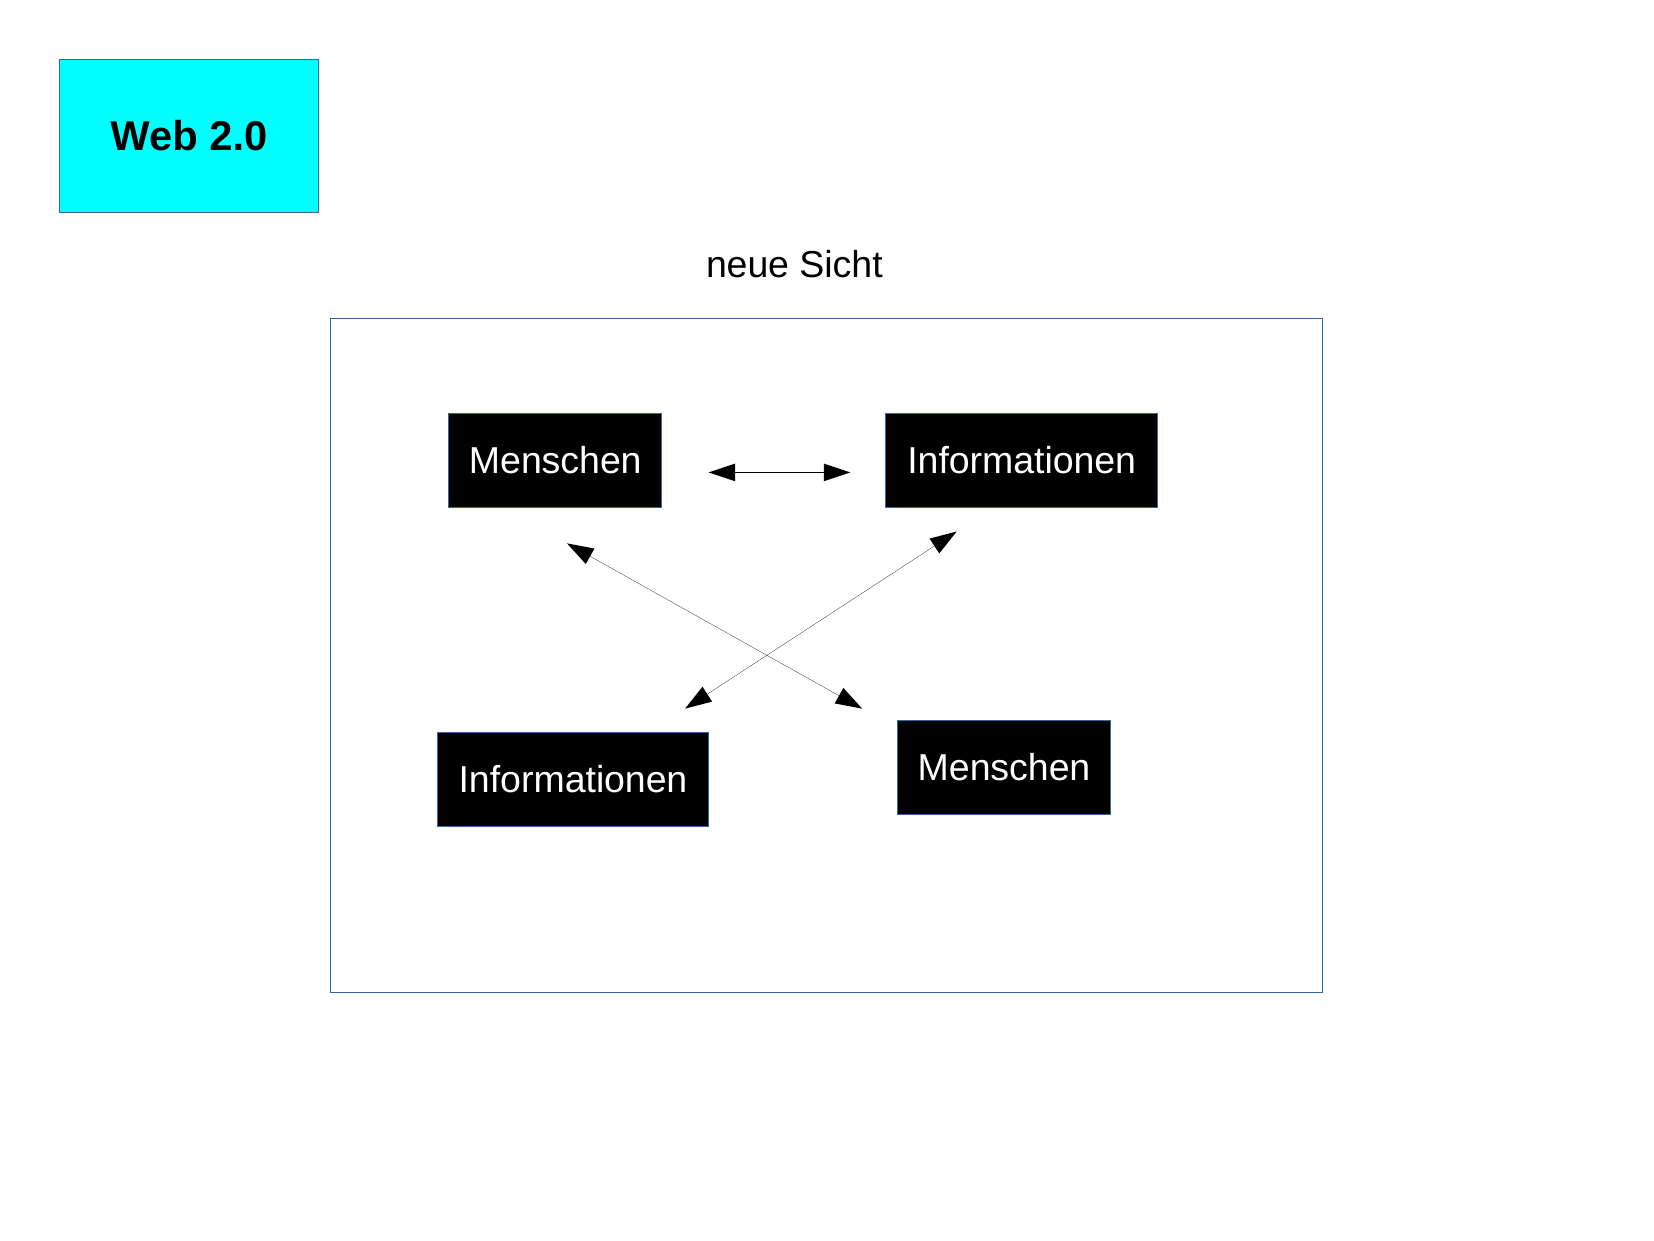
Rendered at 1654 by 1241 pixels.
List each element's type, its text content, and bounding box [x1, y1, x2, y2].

text_box Web 2.0 [59, 59, 319, 213]
text_box Informationen [437, 732, 709, 827]
text_box Menschen [897, 720, 1111, 815]
text_box Informationen [885, 413, 1158, 508]
text_box Menschen [448, 413, 662, 508]
text_box neue Sicht [691, 236, 898, 294]
text_box [330, 318, 1323, 993]
